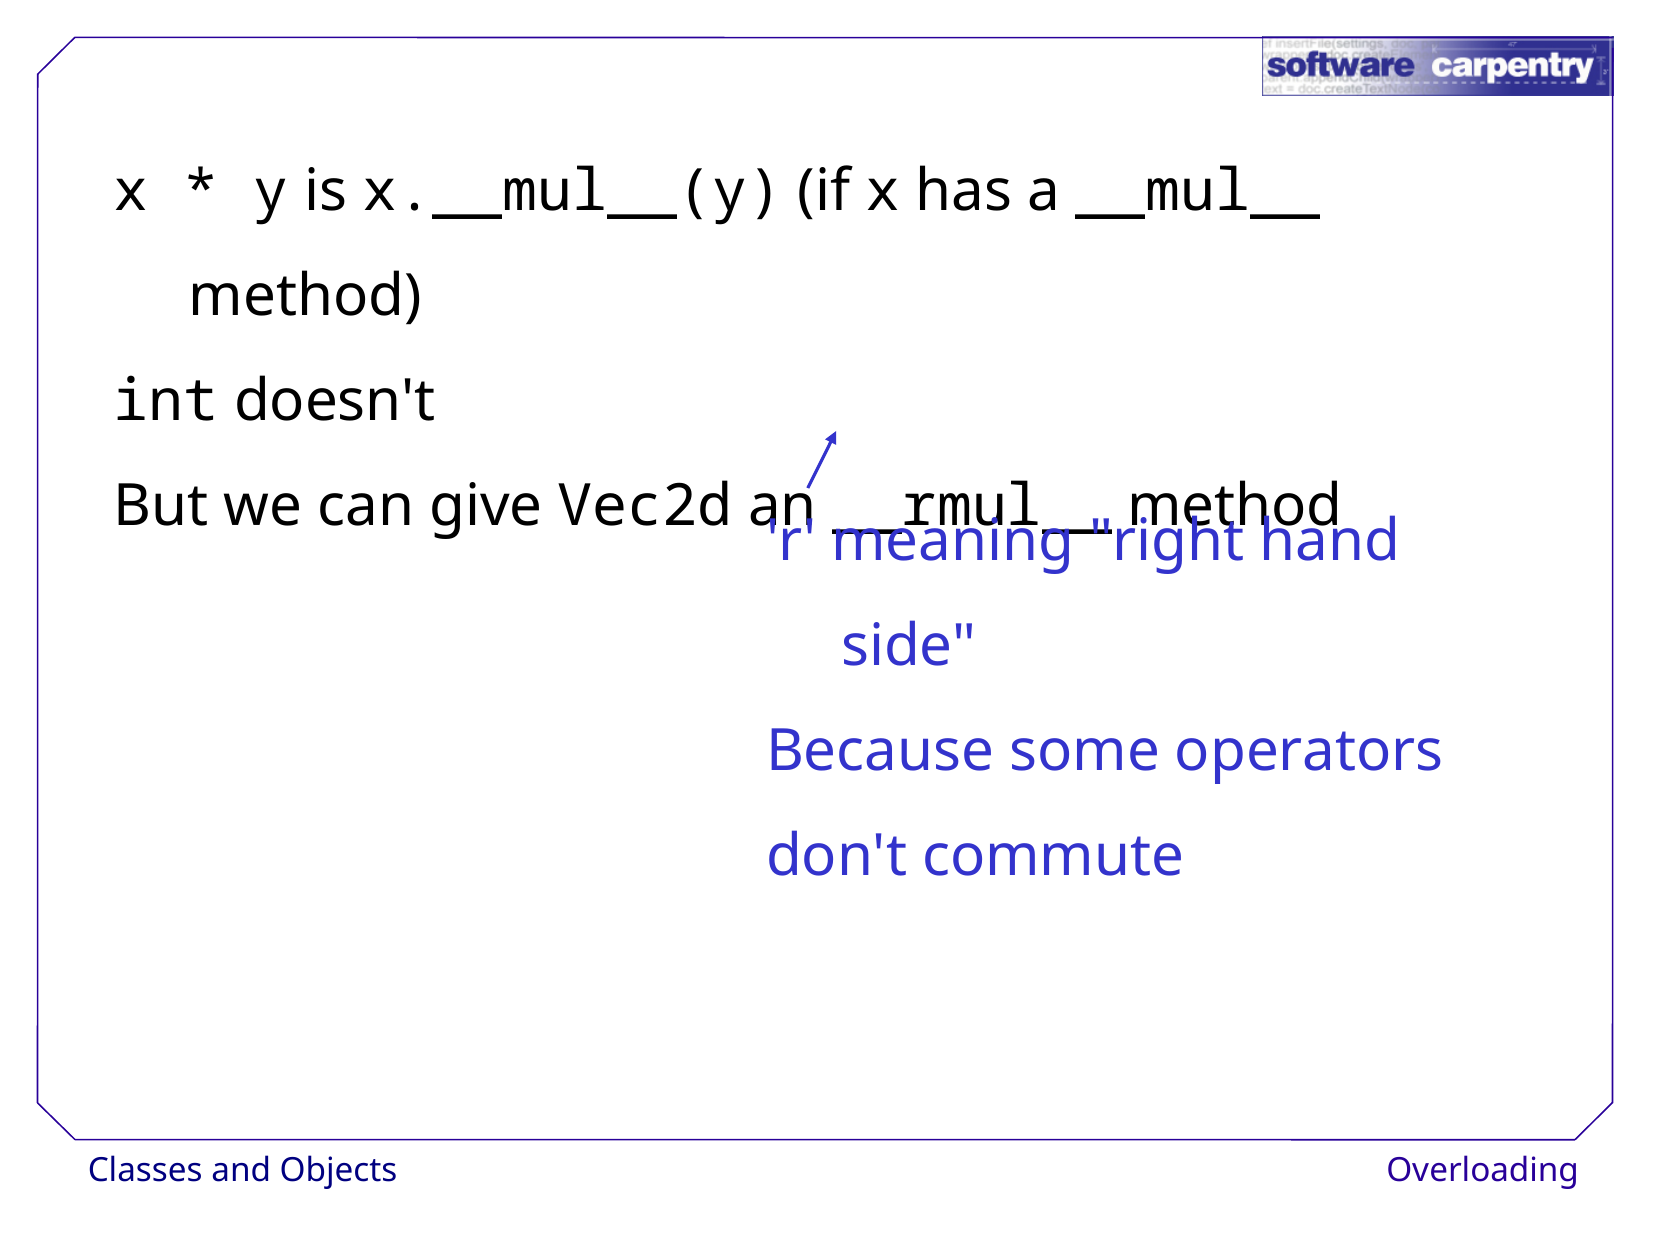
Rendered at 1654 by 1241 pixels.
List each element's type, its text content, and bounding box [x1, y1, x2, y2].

picture [1262, 36, 1614, 96]
text_box 'r' meaning "right hand side" Because some operators don't commute [751, 459, 1536, 895]
text_box x * y is x.__mul__(y) (if x has a __mul__ method) int doesn't But we can give Vec2d an __rmul__ method [99, 109, 1546, 545]
